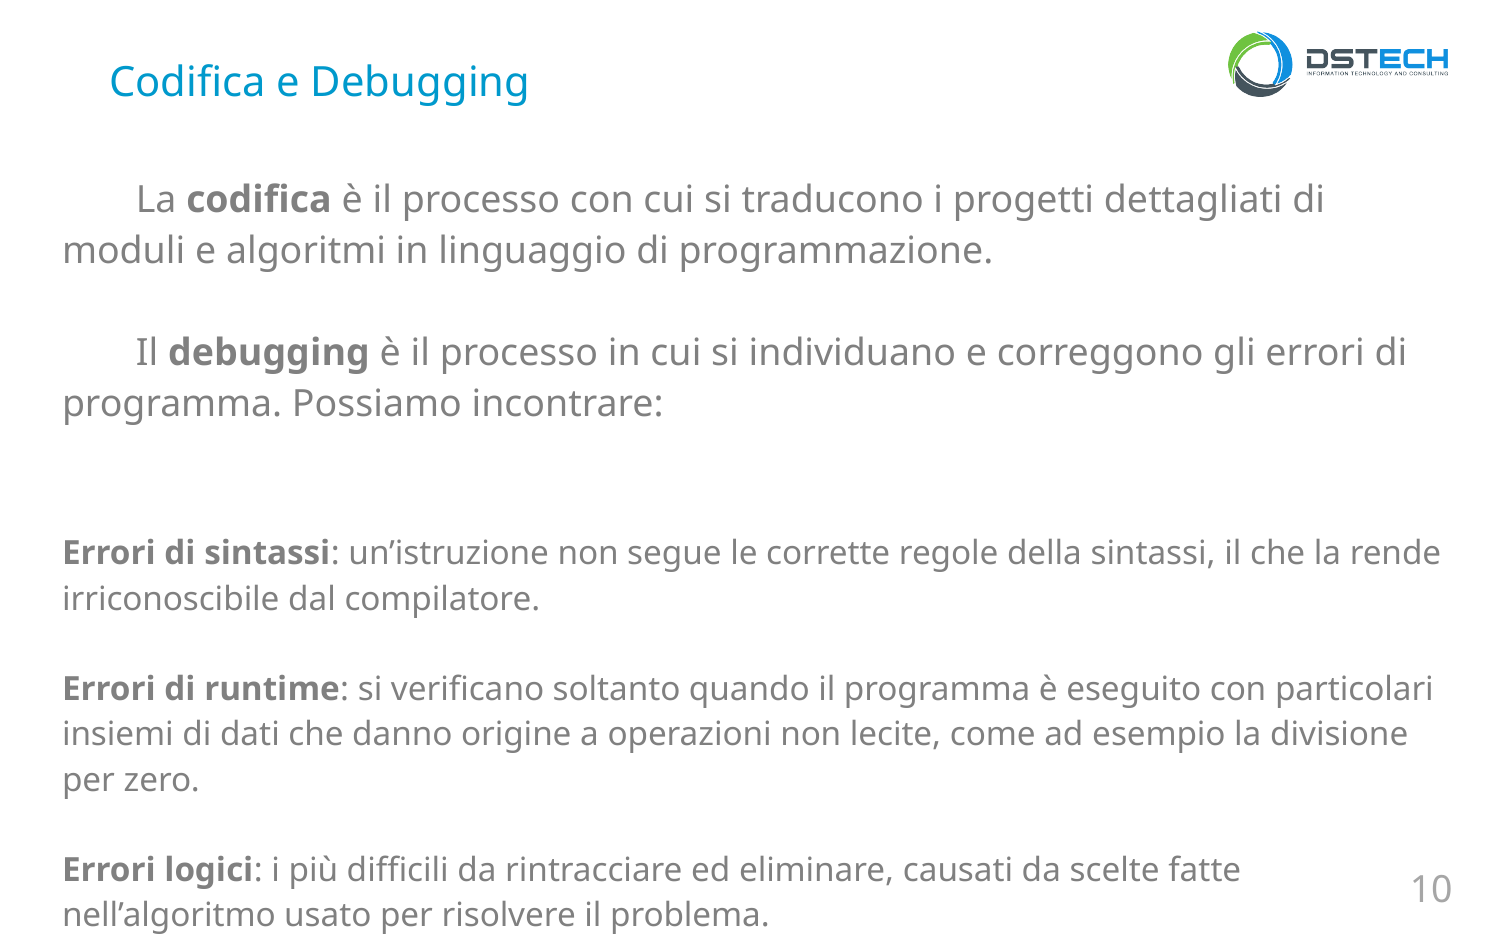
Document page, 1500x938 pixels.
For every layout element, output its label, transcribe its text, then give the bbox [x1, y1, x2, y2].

text_box La codifica è il processo con cui si traducono i progetti dettagliati di moduli e algoritmi in linguaggio di programmazione. Il debugging è il processo in cui si individuano e correggono gli errori di programma. Possiamo incontrare: Errori di sintassi: un’istruzione non segue le corrette regole della sintassi, il che la rende irriconoscibile dal compilatore. Errori di runtime: si verificano soltanto quando il programma è eseguito con particolari insiemi di dati che danno origine a operazioni non lecite, come ad esempio la divisione per zero. Errori logici: i più difficili da rintracciare ed eliminare, causati da scelte fatte nell’algoritmo usato per risolvere il problema. [47, 164, 1465, 839]
picture [727, 117, 1500, 848]
text_box Codifica e Debugging [94, 47, 762, 107]
picture [1228, 31, 1448, 97]
text_box 10 [1370, 864, 1460, 910]
text_box [0, 106, 727, 866]
